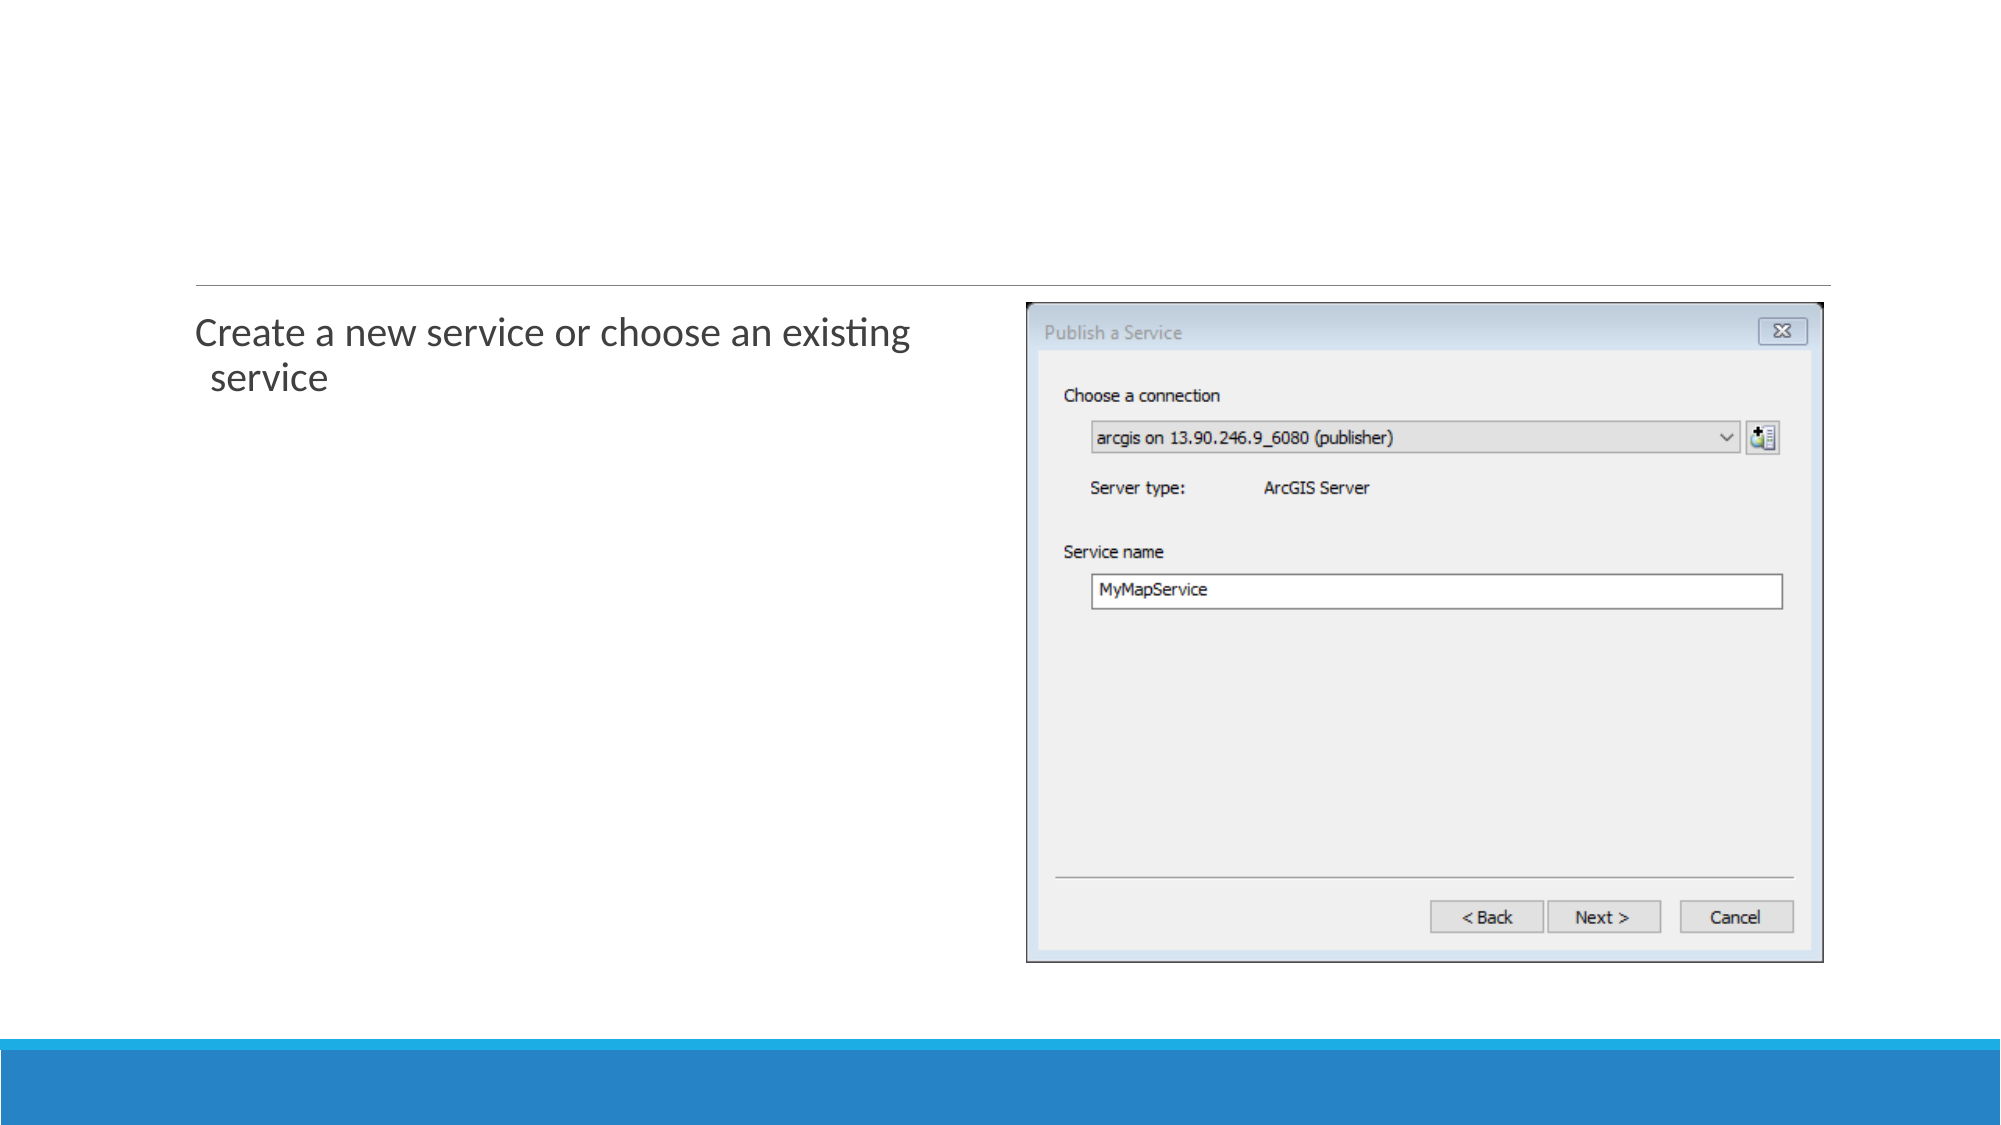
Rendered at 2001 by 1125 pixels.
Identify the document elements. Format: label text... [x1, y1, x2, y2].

list Create a new service or choose an existing service [180, 302, 991, 963]
picture [1026, 302, 1824, 963]
